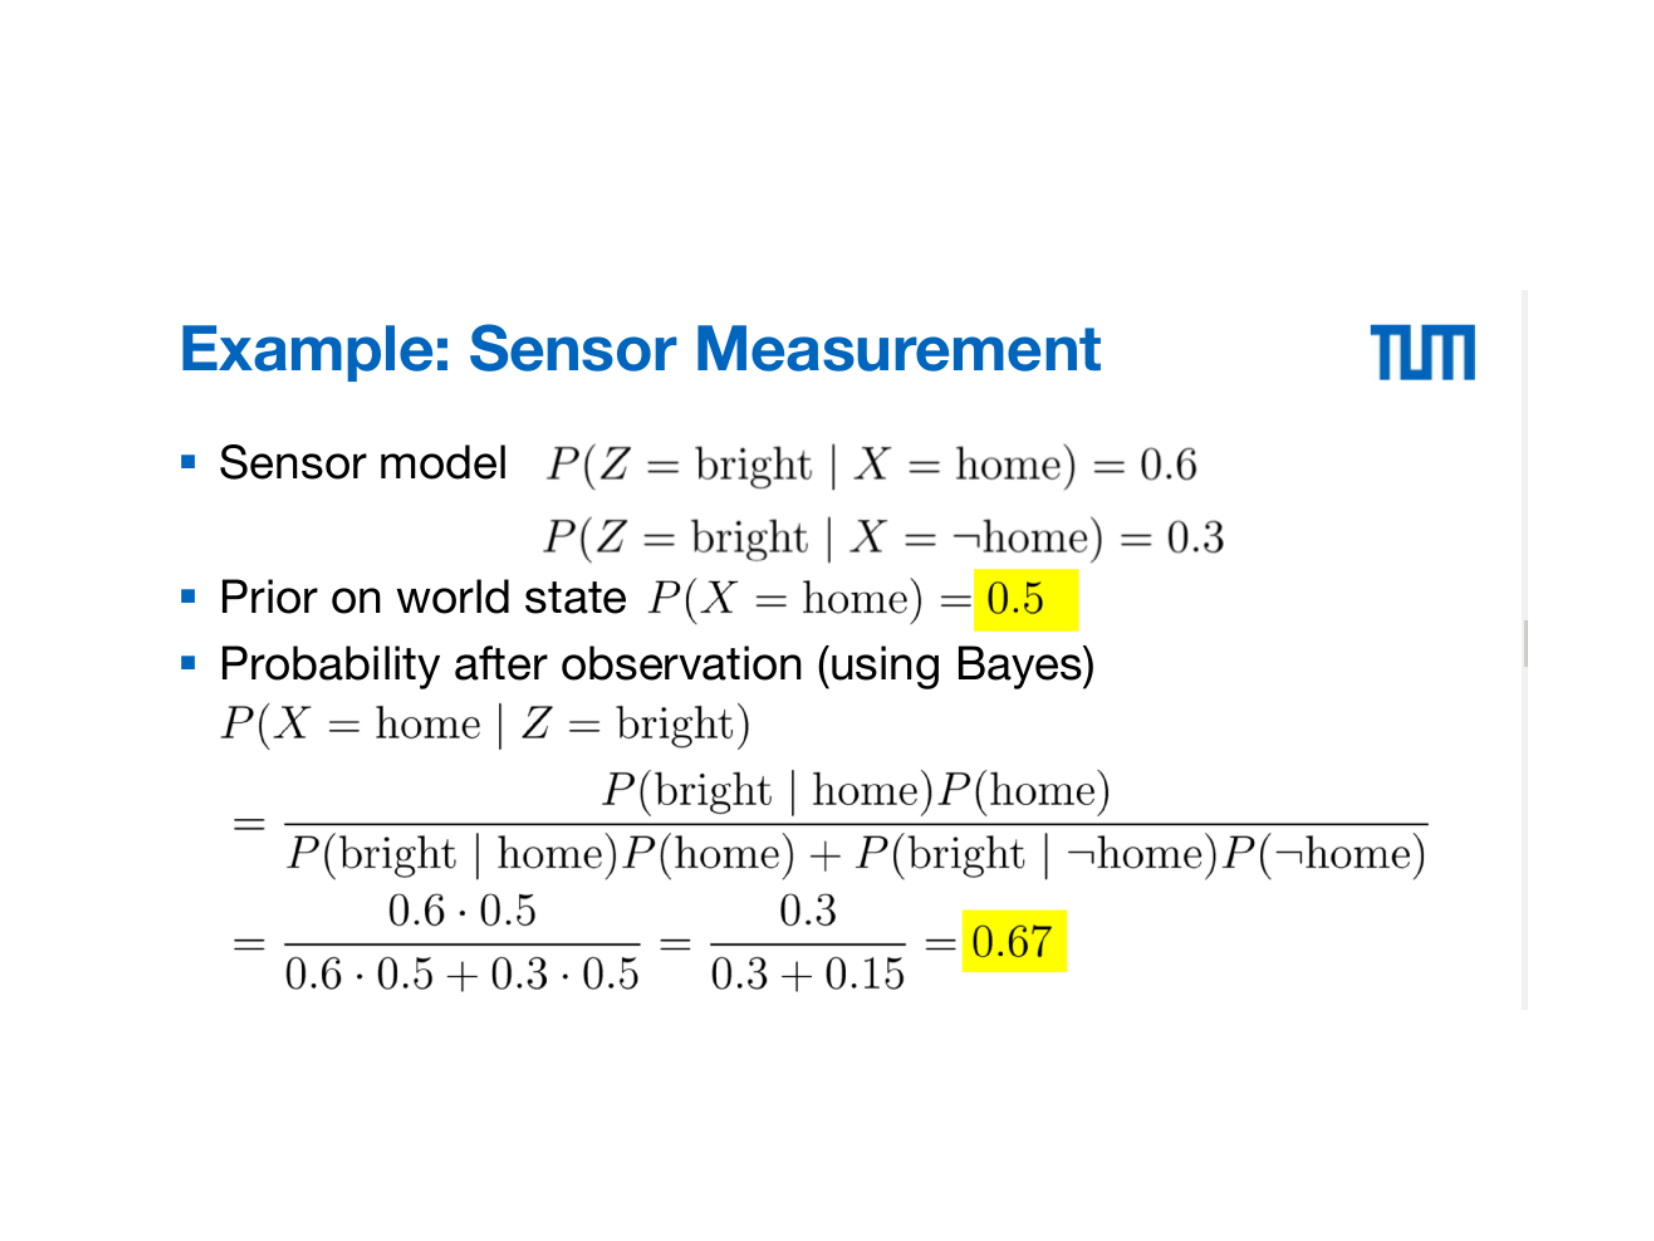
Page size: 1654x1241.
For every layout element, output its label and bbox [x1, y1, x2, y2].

picture [126, 290, 1528, 1010]
